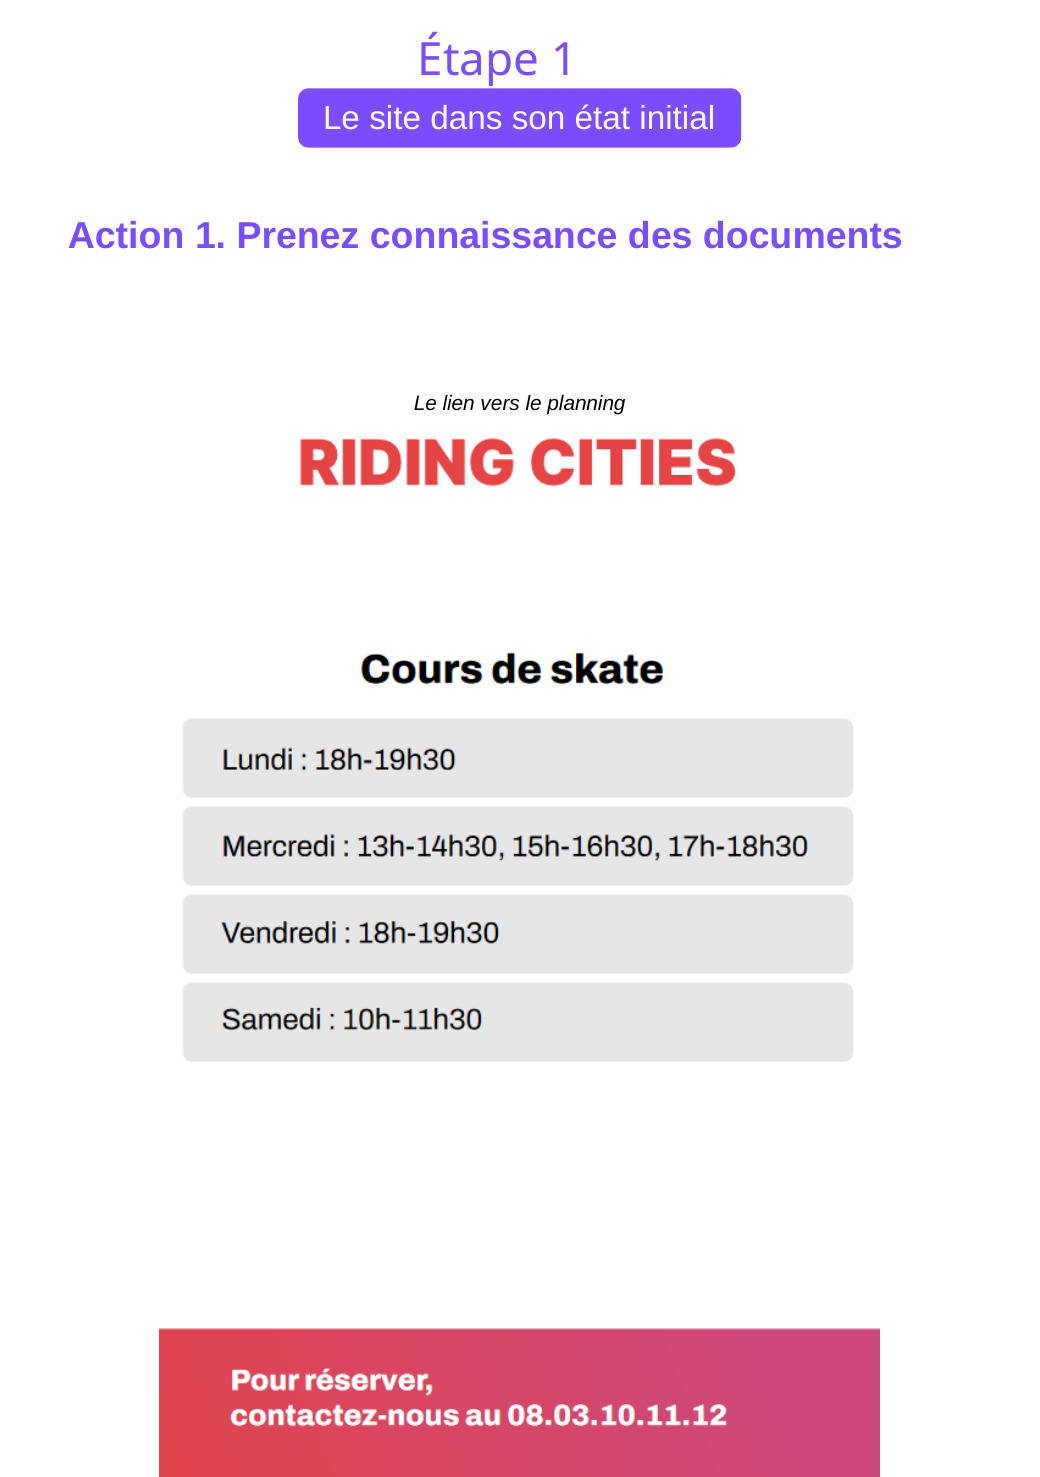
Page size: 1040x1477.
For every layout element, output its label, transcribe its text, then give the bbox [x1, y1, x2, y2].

title Étape 1 [417, 148, 622, 154]
text_box Le site dans son état initial [298, 88, 742, 148]
picture [159, 354, 880, 1477]
text_box Le lien vers le planning [395, 383, 644, 423]
text_box Action 1. Prenez connaissance des documents [53, 206, 986, 304]
title Étape 1 [417, 26, 622, 88]
